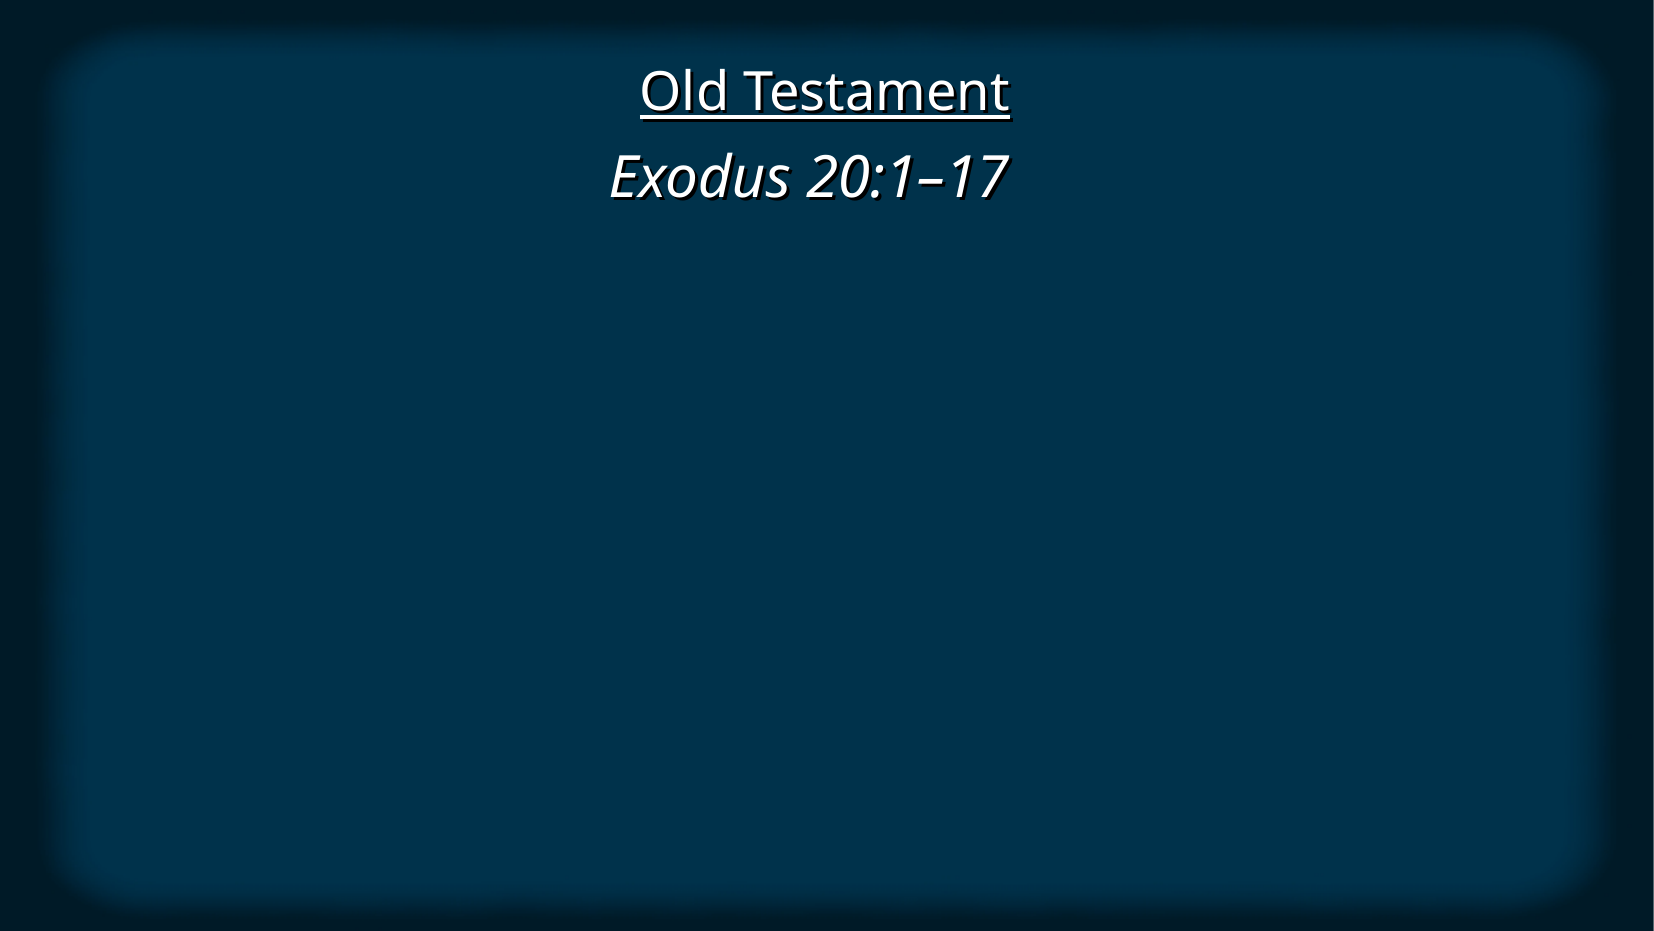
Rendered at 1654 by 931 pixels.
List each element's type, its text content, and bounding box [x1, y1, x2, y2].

picture [0, 0, 1654, 931]
text_box Old Testament Exodus 20:1–17 [75, 45, 1576, 221]
